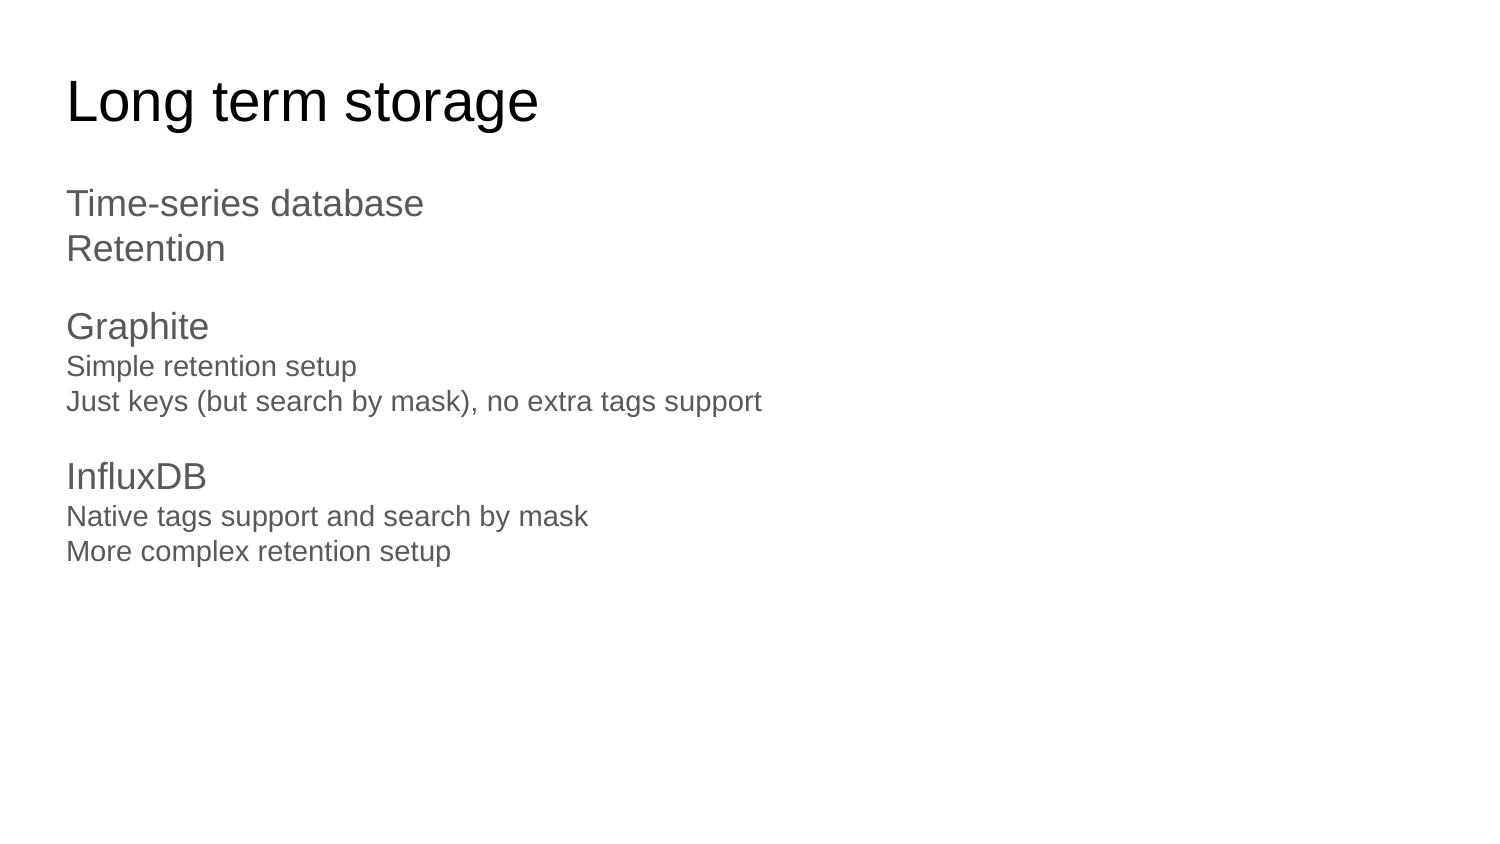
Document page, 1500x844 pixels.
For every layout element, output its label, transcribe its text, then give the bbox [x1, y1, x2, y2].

title Long term storage [51, 48, 1449, 142]
list Time-series database Retention Graphite Simple retention setup Just keys (but search by mask), no extra tags support InfluxDB Native tags support and search by mask More complex retention setup [51, 164, 1449, 758]
